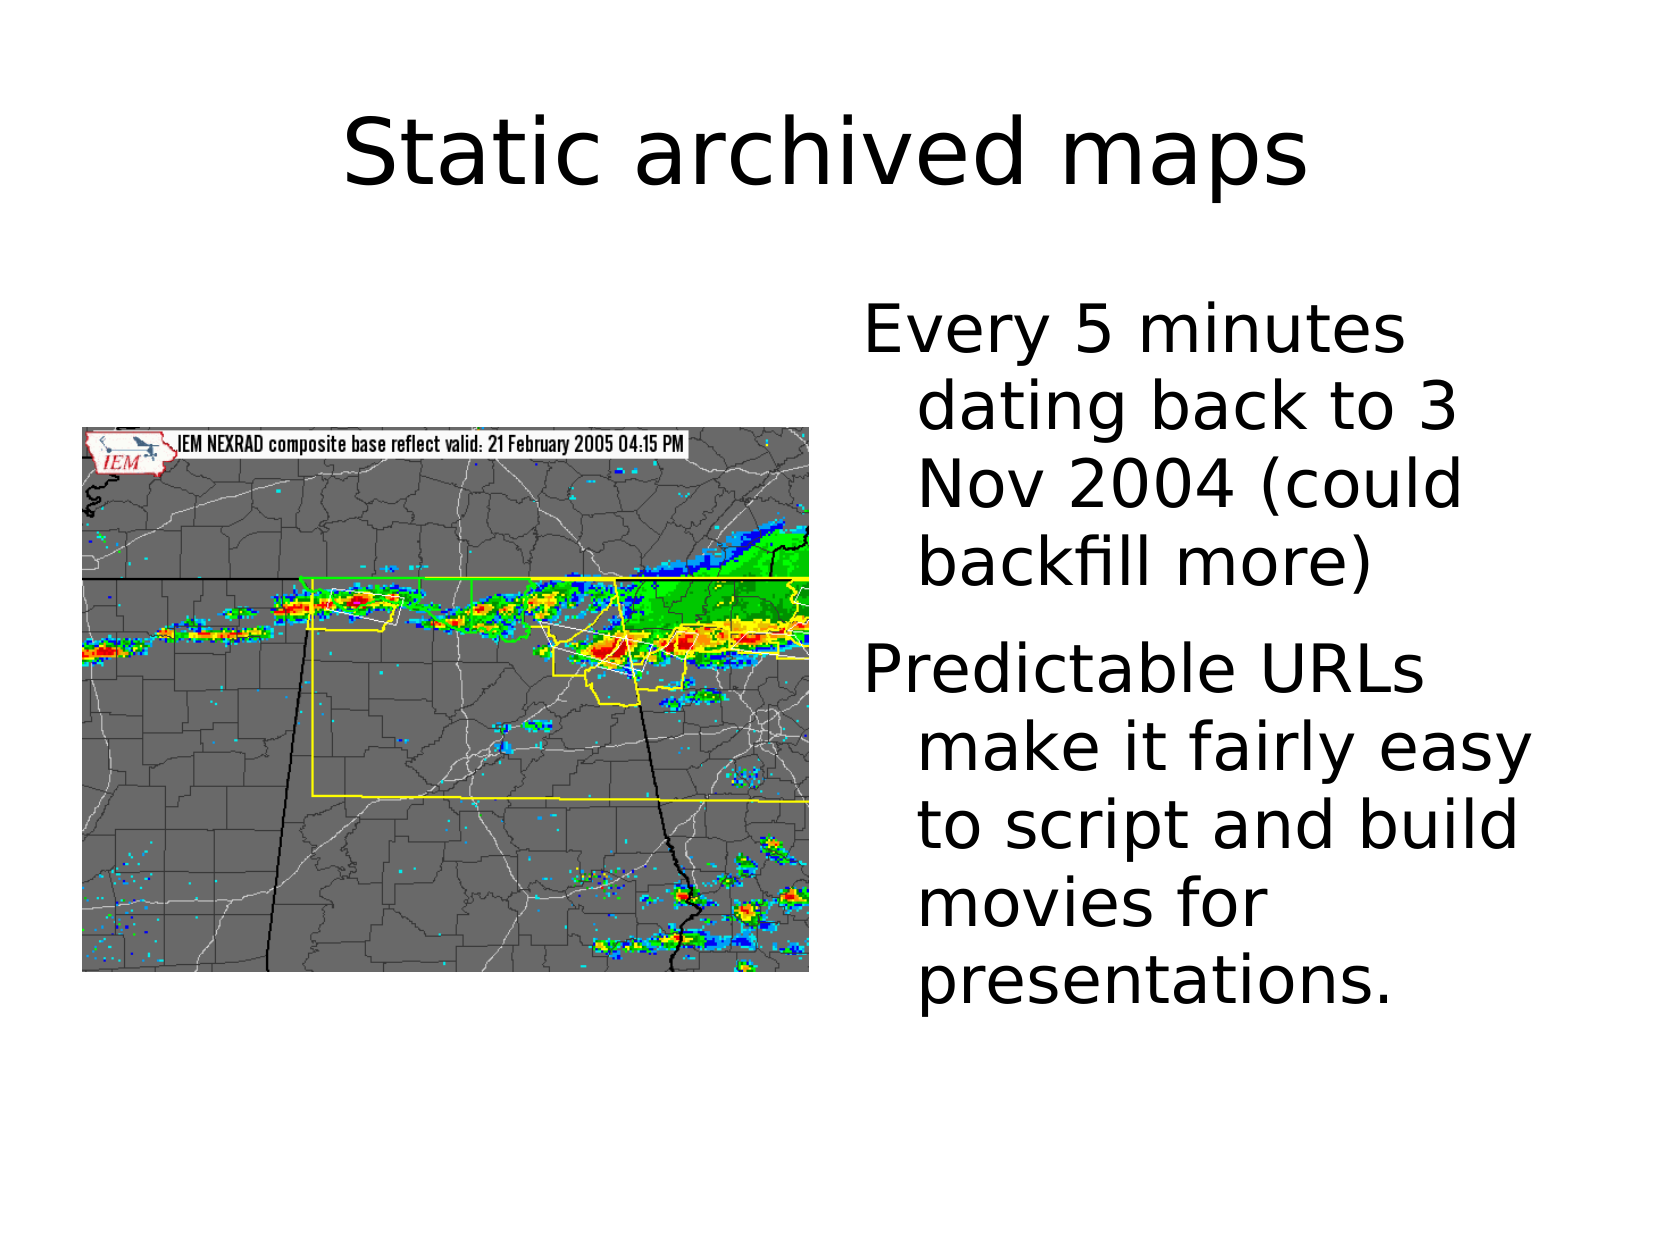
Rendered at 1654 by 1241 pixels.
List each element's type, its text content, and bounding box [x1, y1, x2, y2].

list Every 5 minutes dating back to 3 Nov 2004 (could backfill more) Predictable URLs make it fairly easy to script and build movies for presentations. [845, 290, 1572, 1109]
title Static archived maps [82, 49, 1571, 257]
picture [82, 427, 809, 972]
